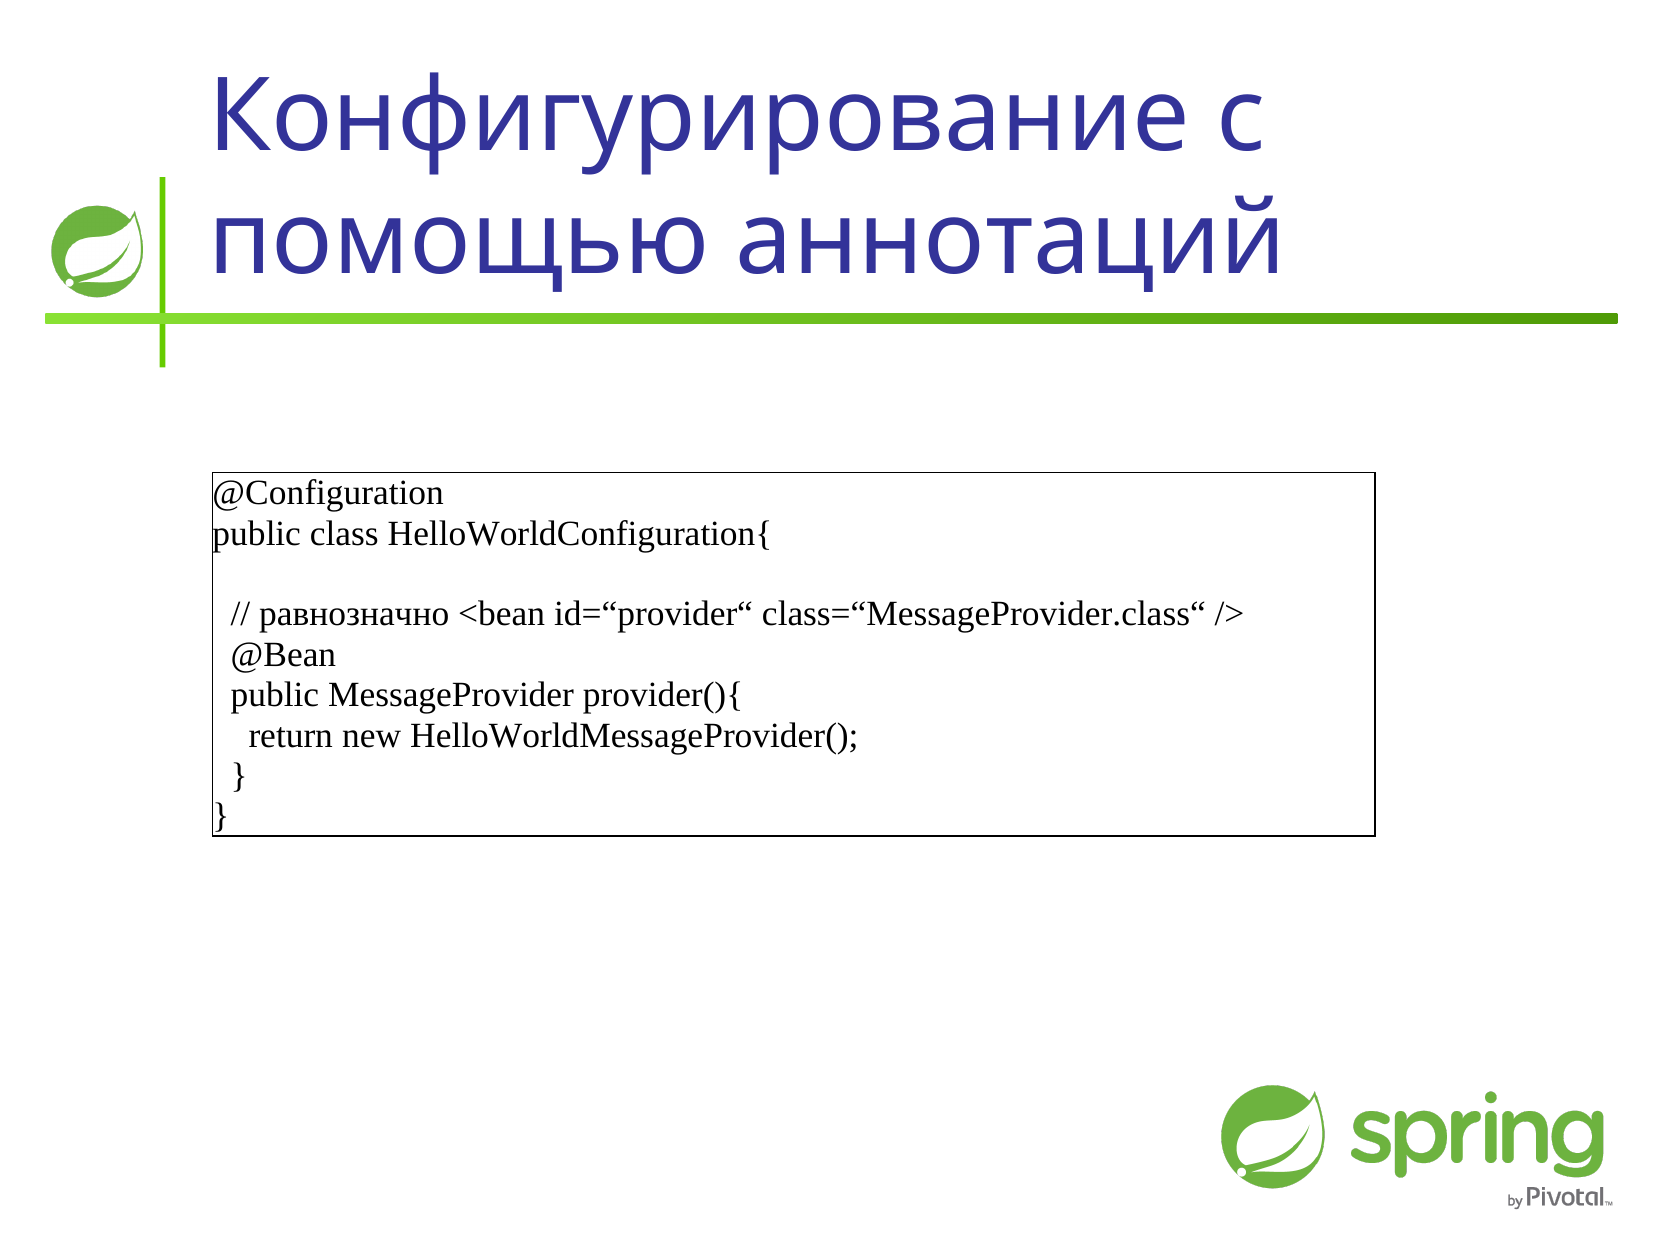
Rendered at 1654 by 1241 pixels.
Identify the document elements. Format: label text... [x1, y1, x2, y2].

text_box @Configuration public class HelloWorldConfiguration{ // равнозначно <bean id=“provider“ class=“MessageProvider.class“ /> @Bean public MessageProvider provider(){ return new HelloWorldMessageProvider(); } } [212, 472, 1376, 837]
picture [1216, 1081, 1618, 1212]
title Конфигурирование с помощью аннотаций [208, 38, 1618, 304]
